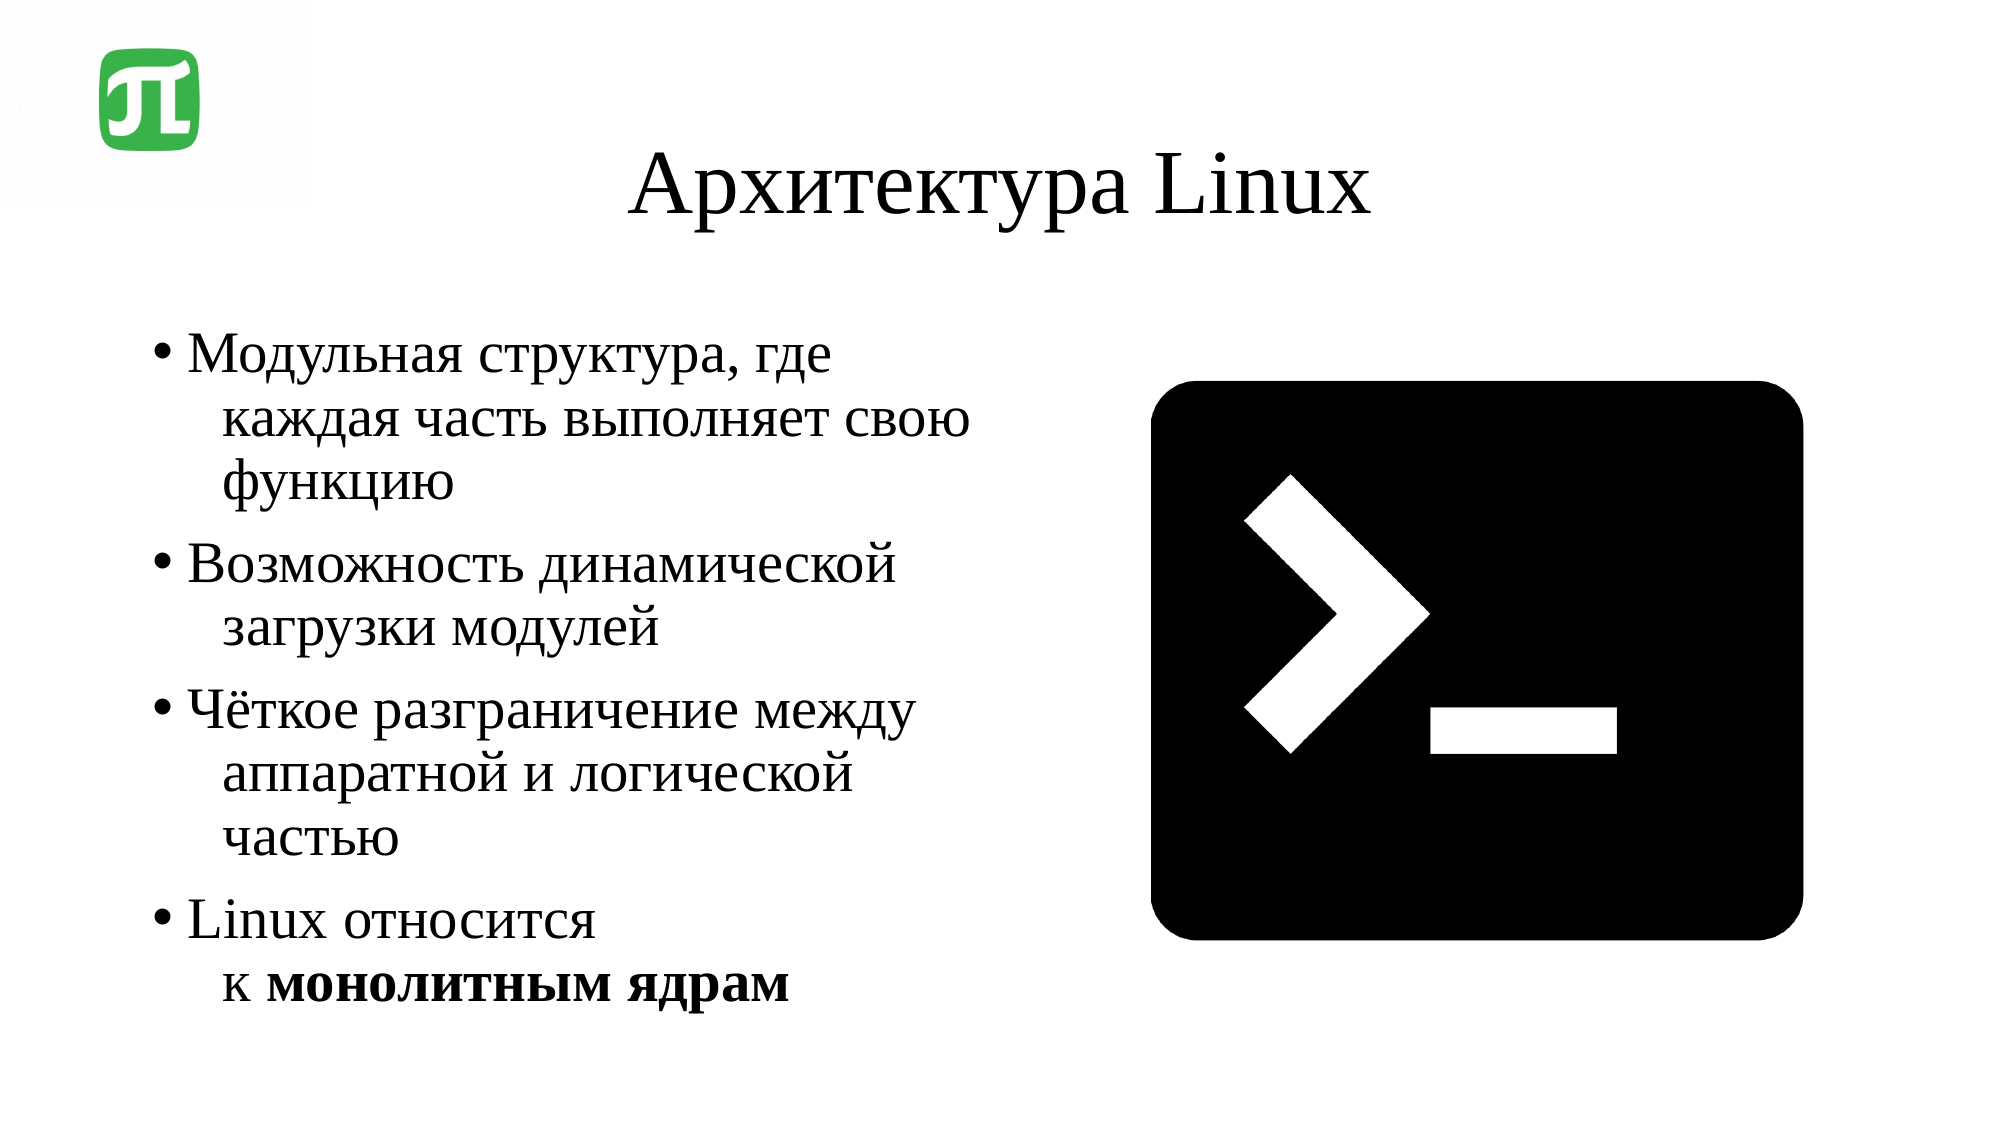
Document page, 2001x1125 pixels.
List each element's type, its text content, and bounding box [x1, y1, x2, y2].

list Модульная структура, где каждая часть выполняет свою функцию Возможность динамической загрузки модулей Чёткое разграничение между аппаратной и логической частью Linux относится к монолитным ядрам [137, 314, 1004, 1029]
picture [1151, 288, 1804, 1034]
title Архитектура Linux [137, 75, 1863, 293]
picture [0, 0, 315, 211]
